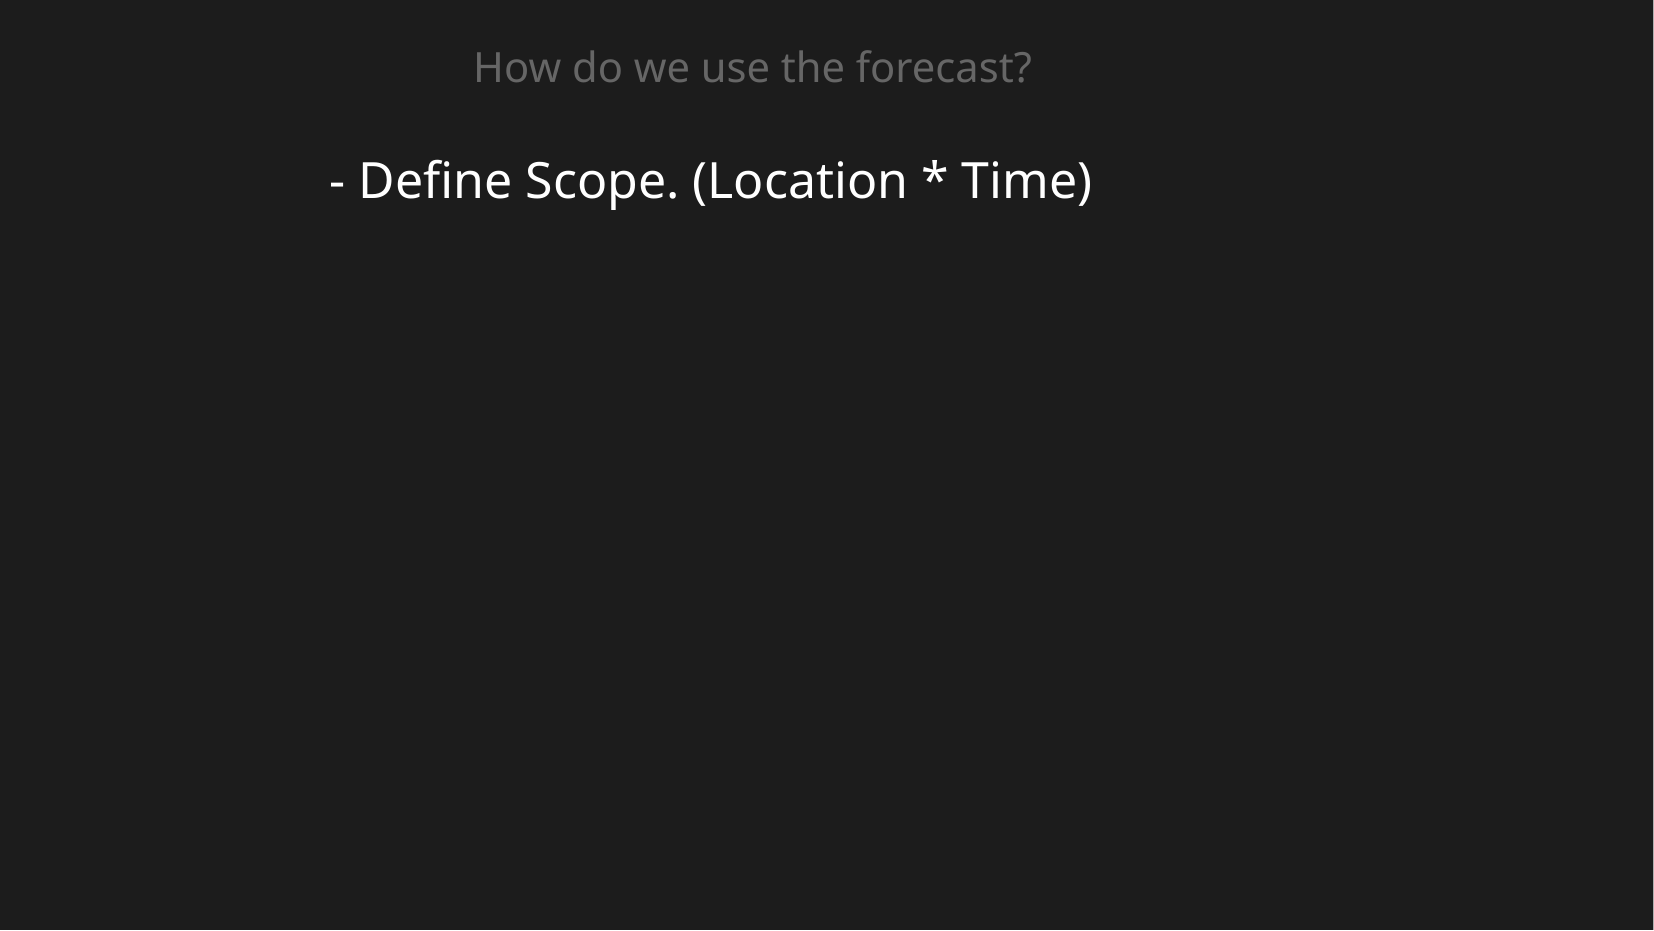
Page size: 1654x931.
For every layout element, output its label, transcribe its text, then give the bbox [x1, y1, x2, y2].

text_box - Define Scope. (Location * Time) [315, 138, 1231, 241]
text_box How do we use the forecast? [458, 30, 1051, 92]
